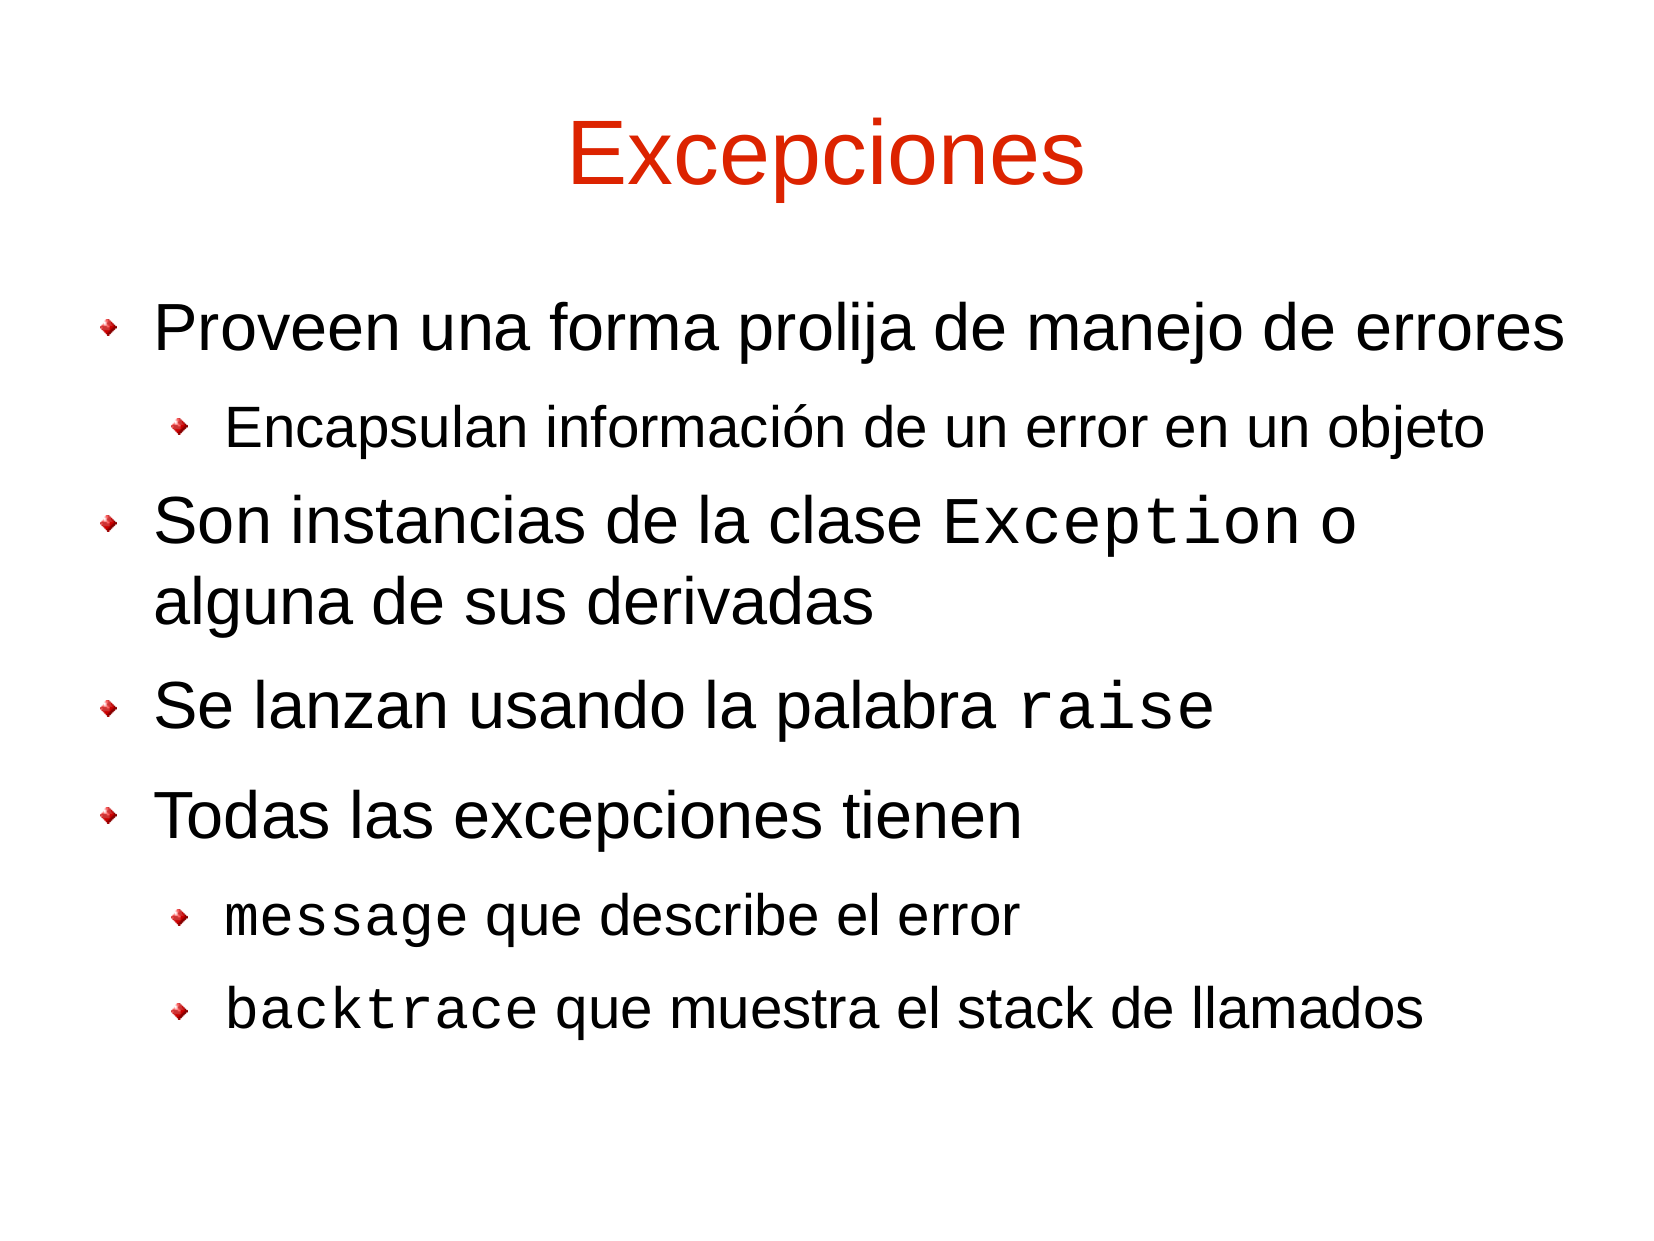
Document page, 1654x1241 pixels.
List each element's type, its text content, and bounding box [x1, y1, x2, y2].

title Excepciones [82, 49, 1571, 257]
list Proveen una forma prolija de manejo de errores Encapsulan información de un error en un objeto Son instancias de la clase Exception o alguna de sus derivadas Se lanzan usando la palabra raise Todas las excepciones tienen message que describe el error backtrace que muestra el stack de llamados [82, 290, 1571, 1109]
